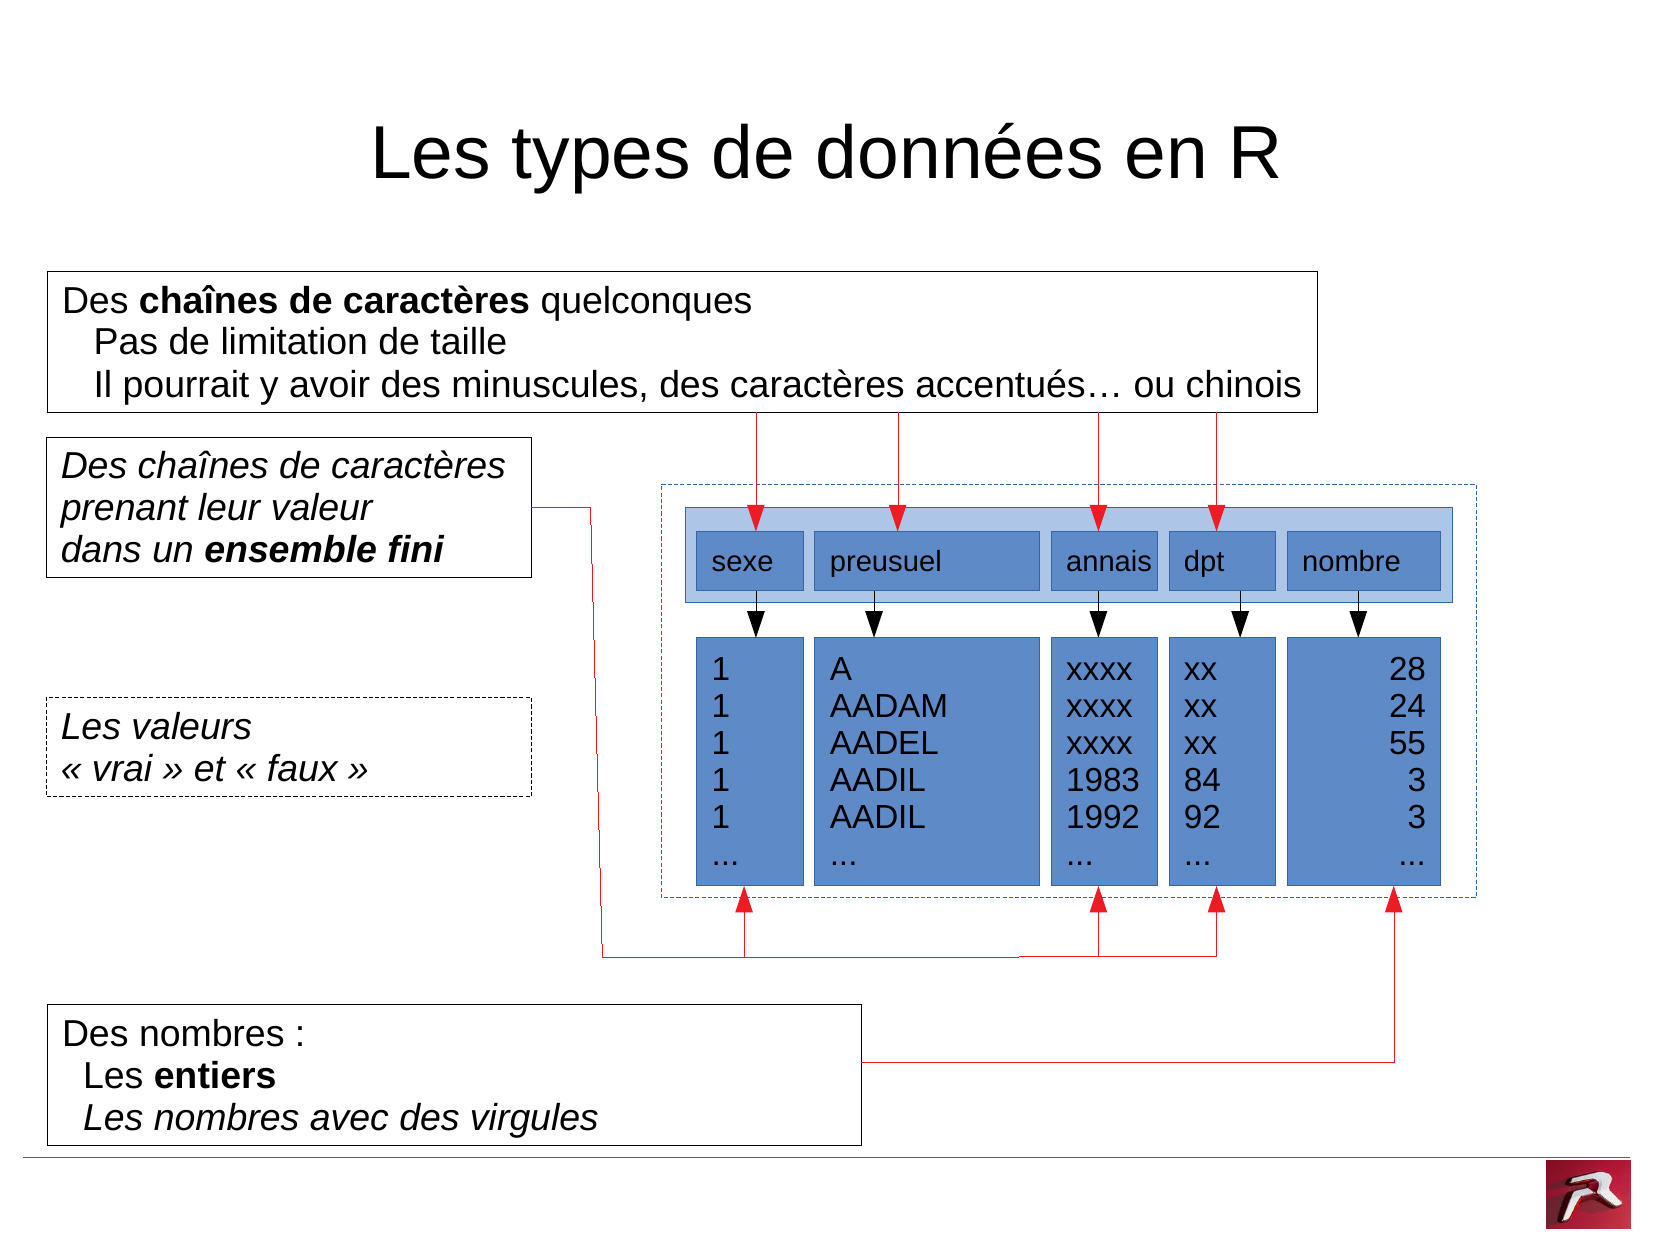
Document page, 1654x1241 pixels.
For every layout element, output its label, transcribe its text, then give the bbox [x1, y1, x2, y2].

text_box [875, 507, 1098, 603]
text_box [685, 507, 756, 603]
text_box [1099, 507, 1240, 603]
picture [1546, 1160, 1631, 1229]
text_box Des nombres : Les entiers Les nombres avec des virgules [47, 1004, 862, 1146]
text_box sexe [696, 531, 804, 591]
text_box 28 24 55 3 3 ... [1287, 637, 1441, 886]
text_box [757, 507, 897, 603]
title Les types de données en R [82, 49, 1571, 257]
text_box 1 1 1 1 1 ... [696, 637, 804, 886]
text_box preusuel [814, 531, 1040, 591]
text_box xx xx xx 84 92 ... [1169, 637, 1276, 886]
text_box xxxx xxxx xxxx 1983 1992 ... [1051, 637, 1158, 886]
text_box A AADAM AADEL AADIL AADIL ... [814, 637, 1040, 886]
text_box Des chaînes de caractères prenant leur valeur dans un ensemble fini [46, 437, 532, 578]
text_box [1218, 507, 1453, 603]
text_box dpt [1169, 531, 1276, 591]
text_box Des chaînes de caractères quelconques Pas de limitation de taille Il pourrait y avoir des minuscules, des caractères accentués… ou chinois [47, 271, 1318, 413]
text_box nombre [1287, 531, 1441, 591]
text_box Les valeurs « vrai » et « faux » [46, 697, 532, 797]
text_box annais [1051, 531, 1158, 591]
